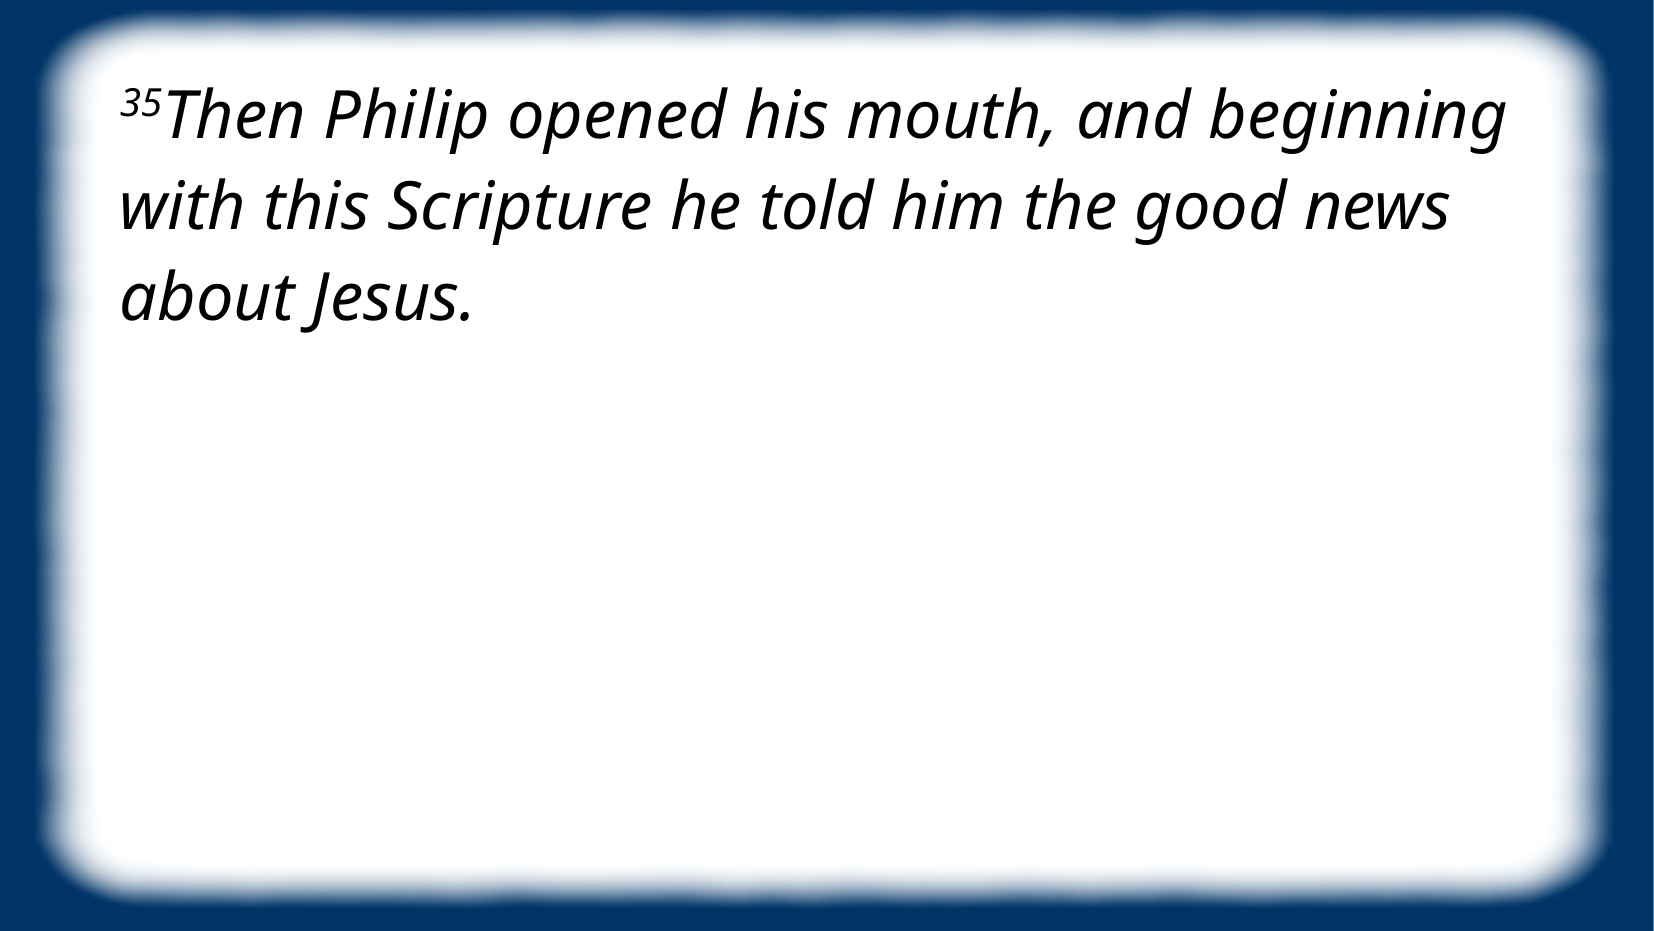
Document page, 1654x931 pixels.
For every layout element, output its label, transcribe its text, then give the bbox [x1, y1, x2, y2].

text_box 35Then Philip opened his mouth, and beginning with this Scripture he told him the good news about Jesus. [105, 60, 1546, 361]
picture [0, 0, 1654, 931]
